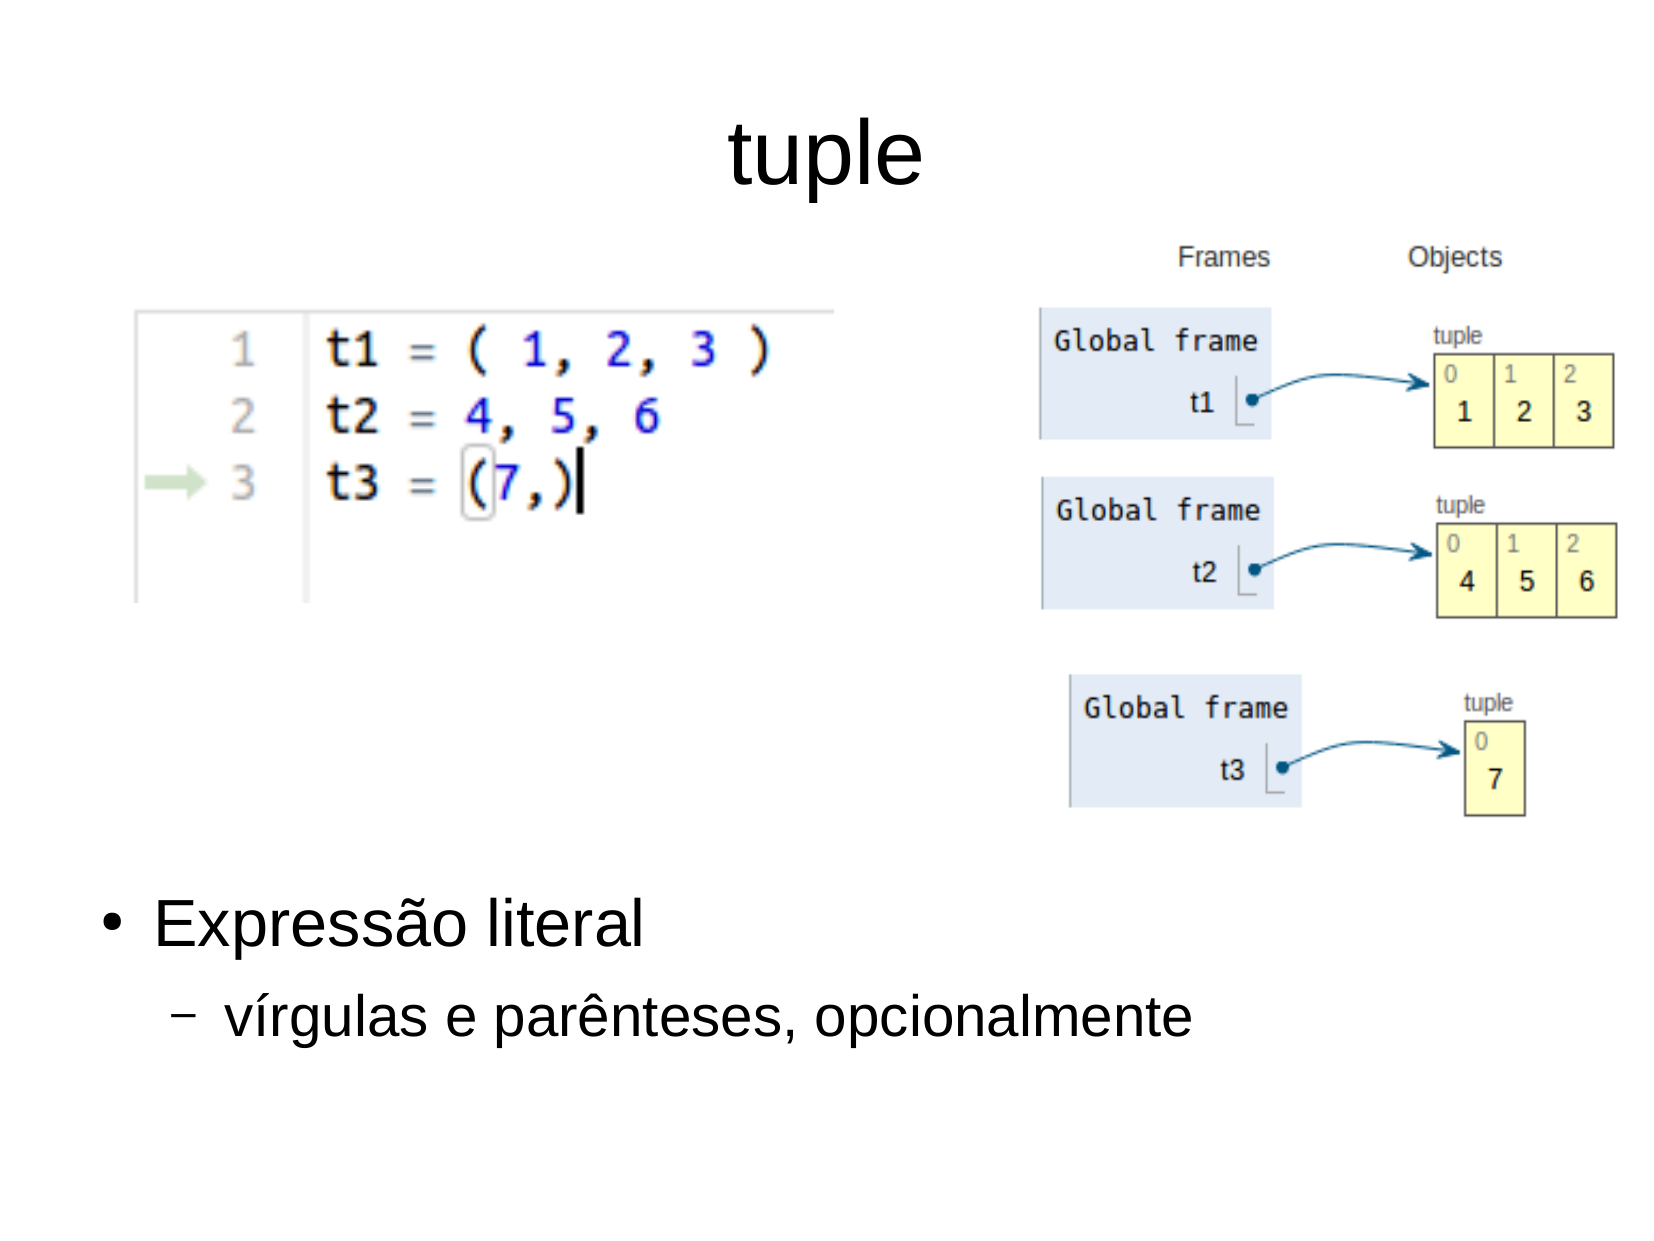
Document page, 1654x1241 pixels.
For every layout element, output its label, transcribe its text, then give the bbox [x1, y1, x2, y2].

picture [118, 283, 834, 603]
list Expressão literal vírgulas e parênteses, opcionalmente [82, 885, 1571, 1182]
picture [1059, 659, 1550, 831]
title tuple [82, 49, 1571, 257]
picture [1027, 224, 1650, 642]
